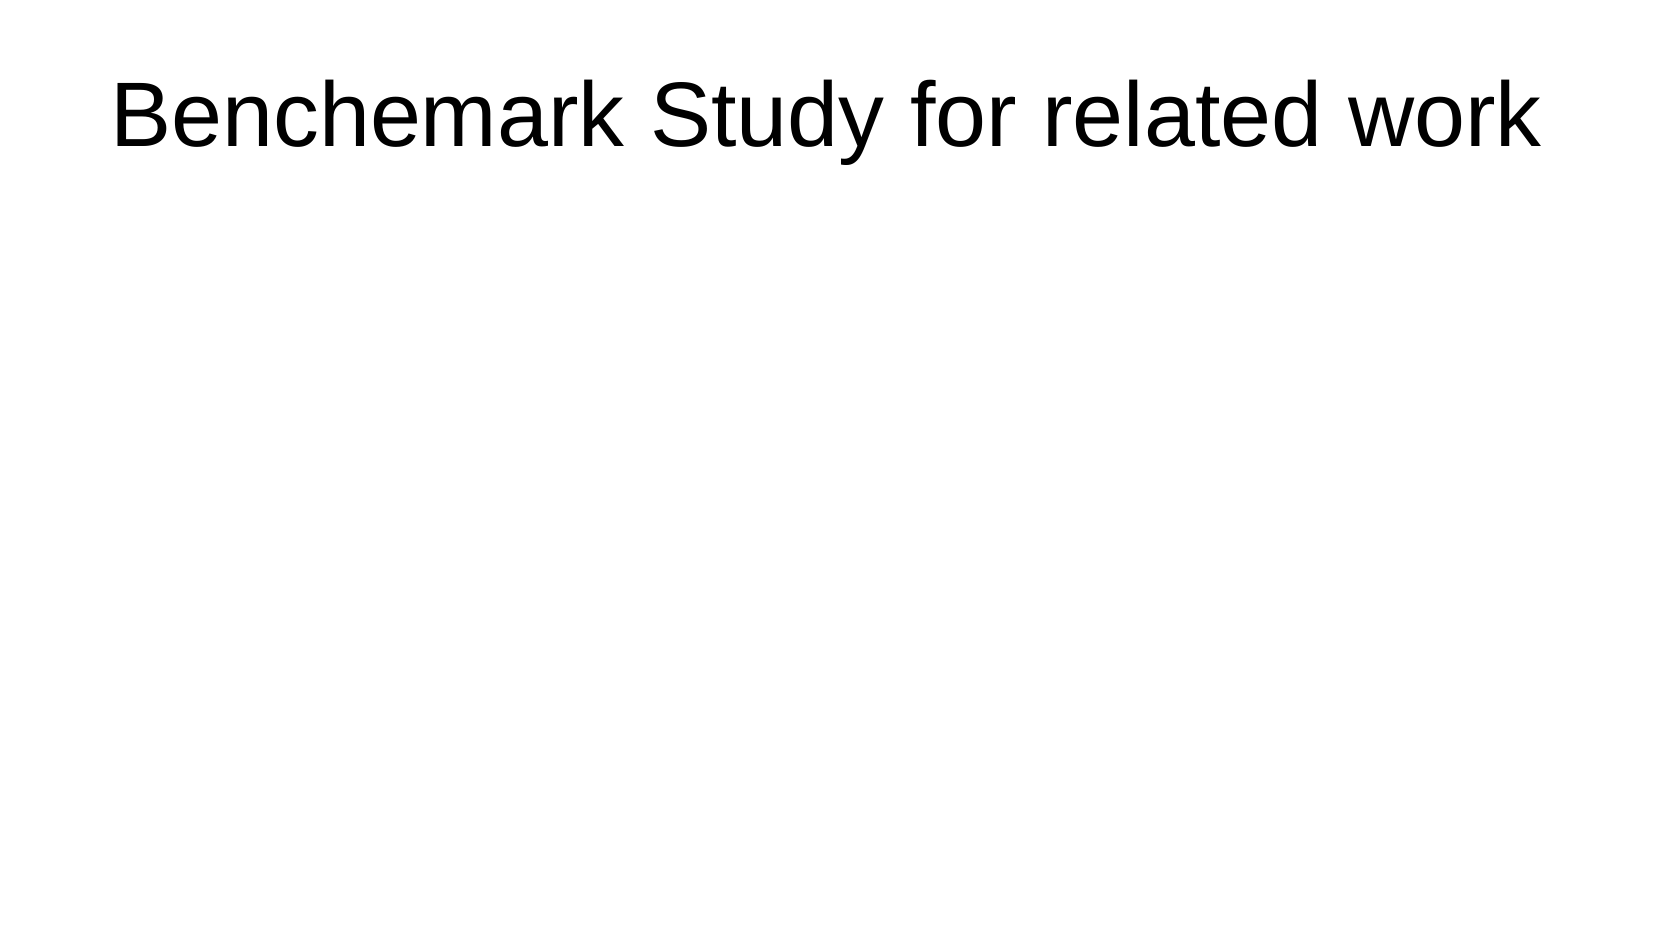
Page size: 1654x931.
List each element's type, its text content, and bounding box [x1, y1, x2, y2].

title Benchemark Study for related work [82, 37, 1571, 193]
